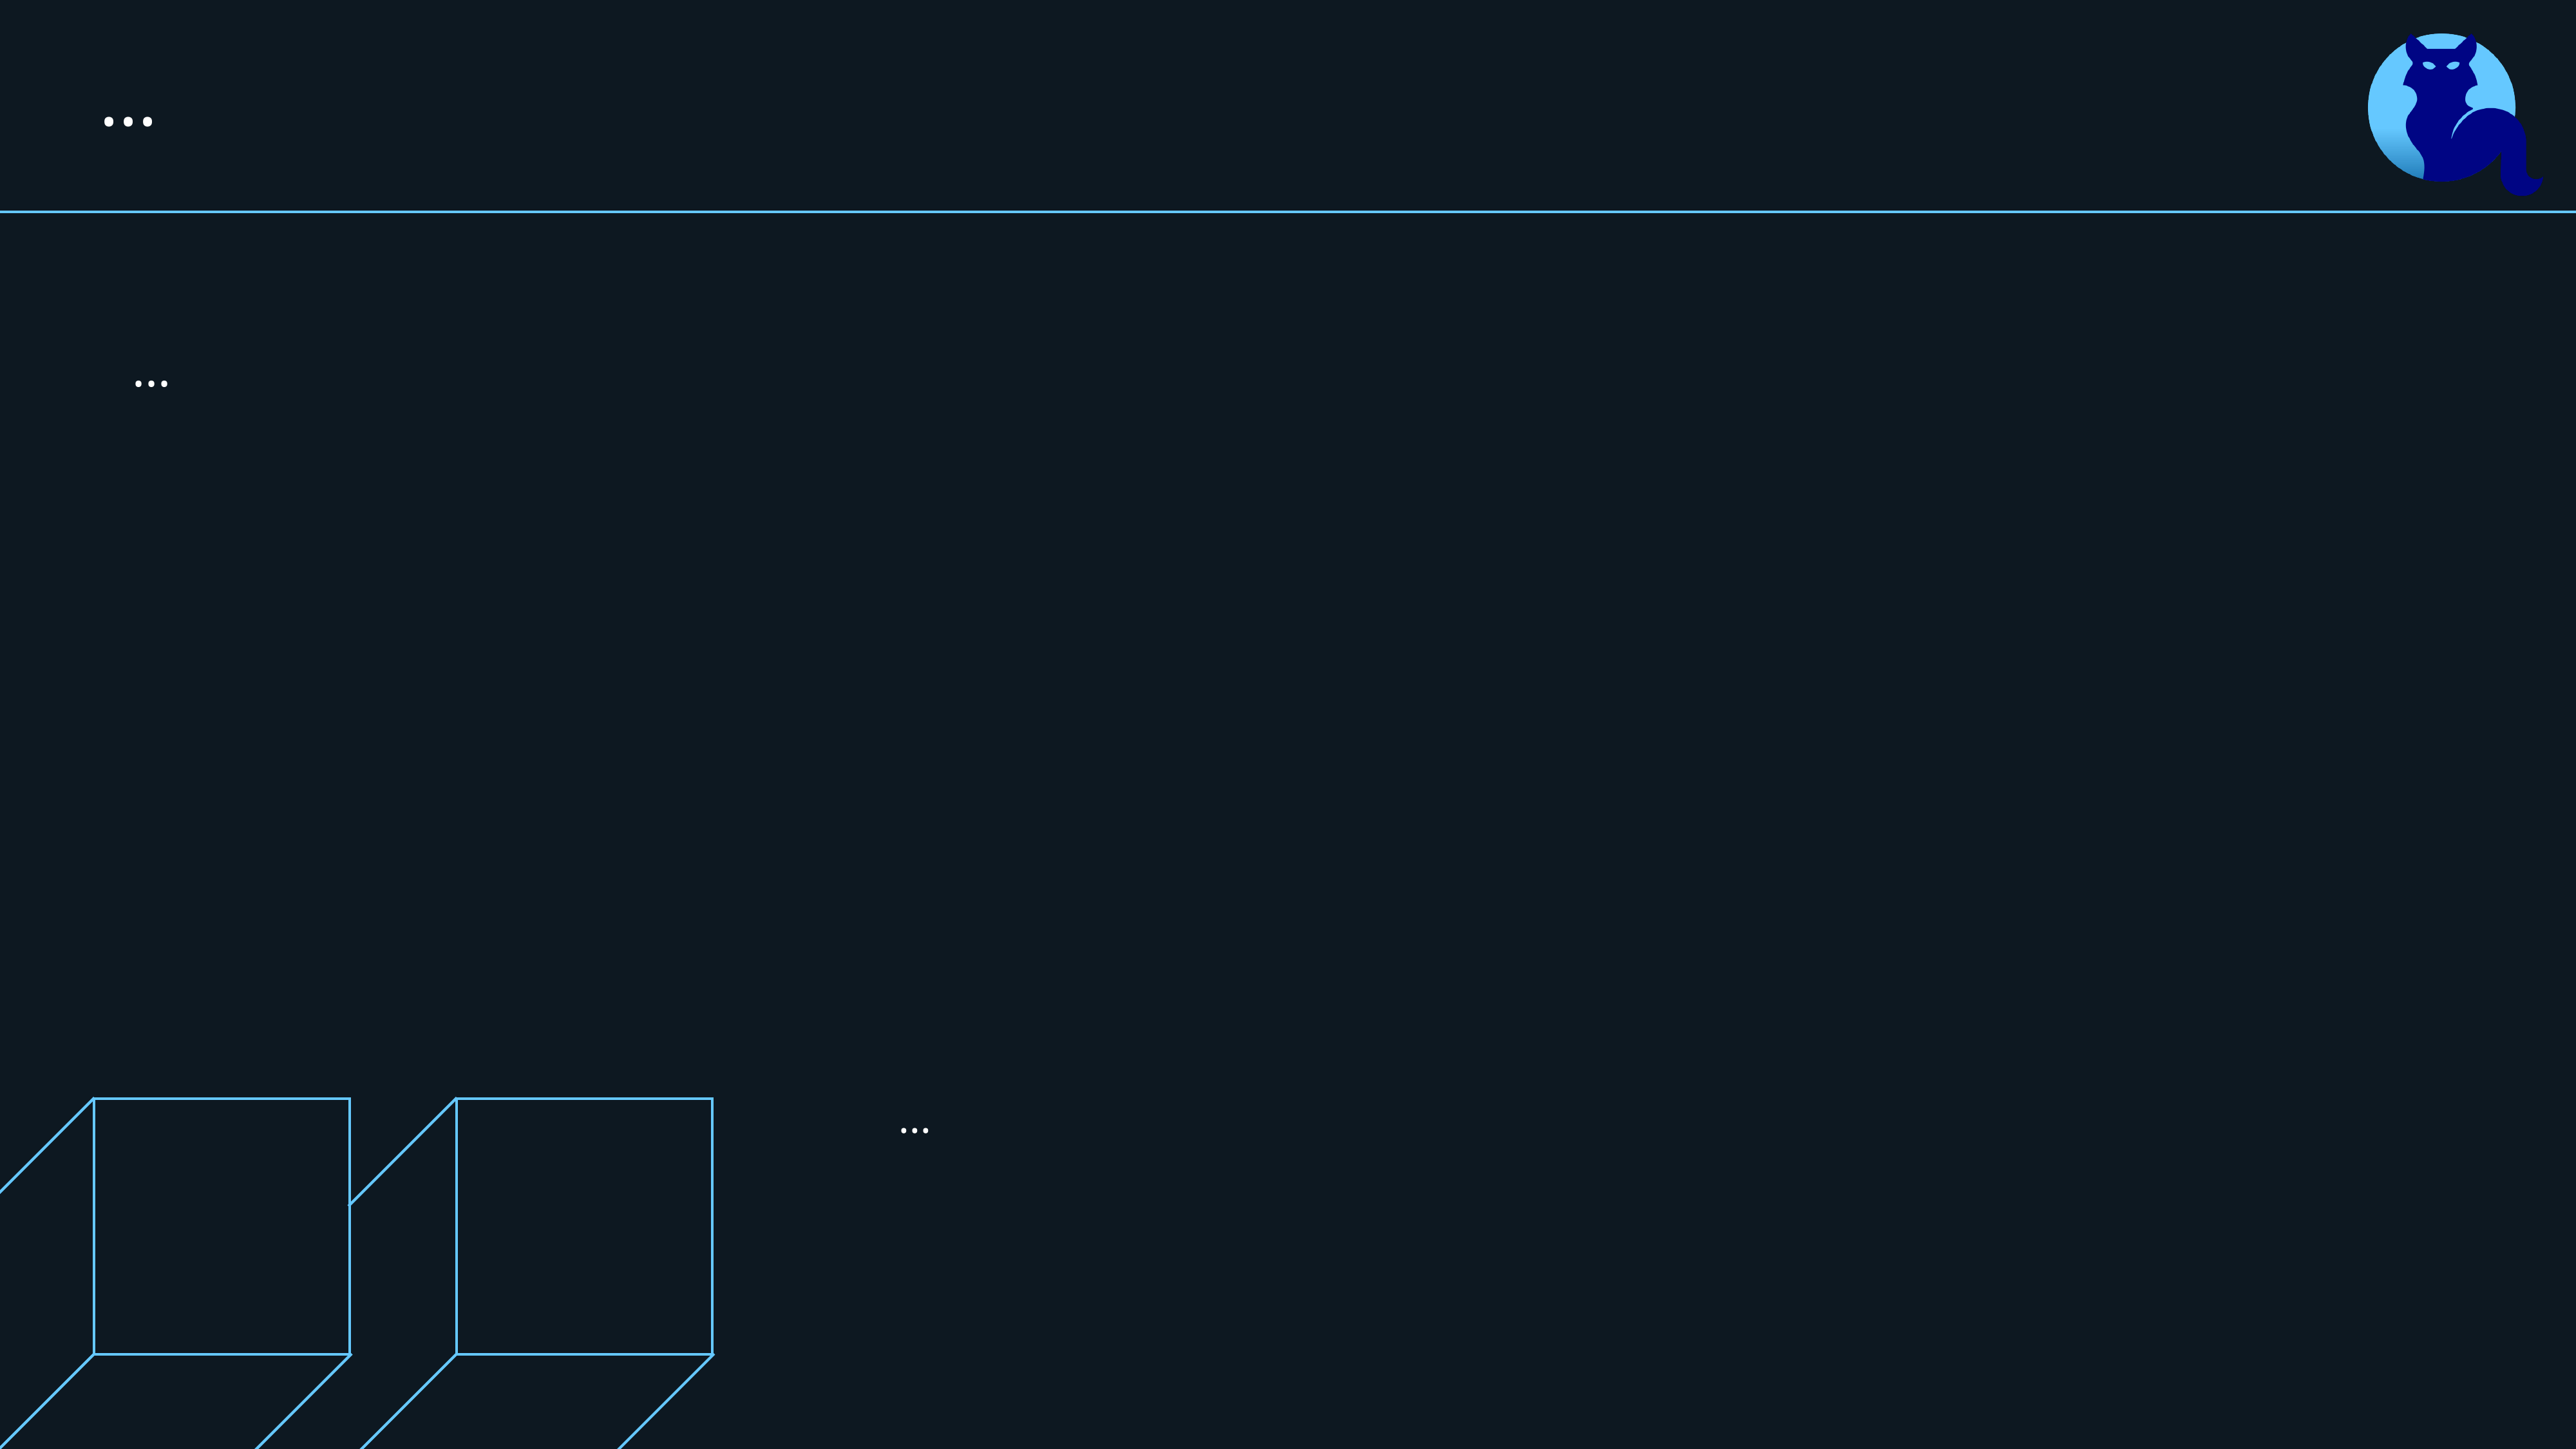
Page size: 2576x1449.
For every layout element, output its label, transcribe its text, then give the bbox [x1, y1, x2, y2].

list ... [127, 327, 2449, 725]
list ... [893, 1077, 2464, 1377]
picture [2367, 24, 2544, 202]
list ... [48, 48, 2295, 169]
